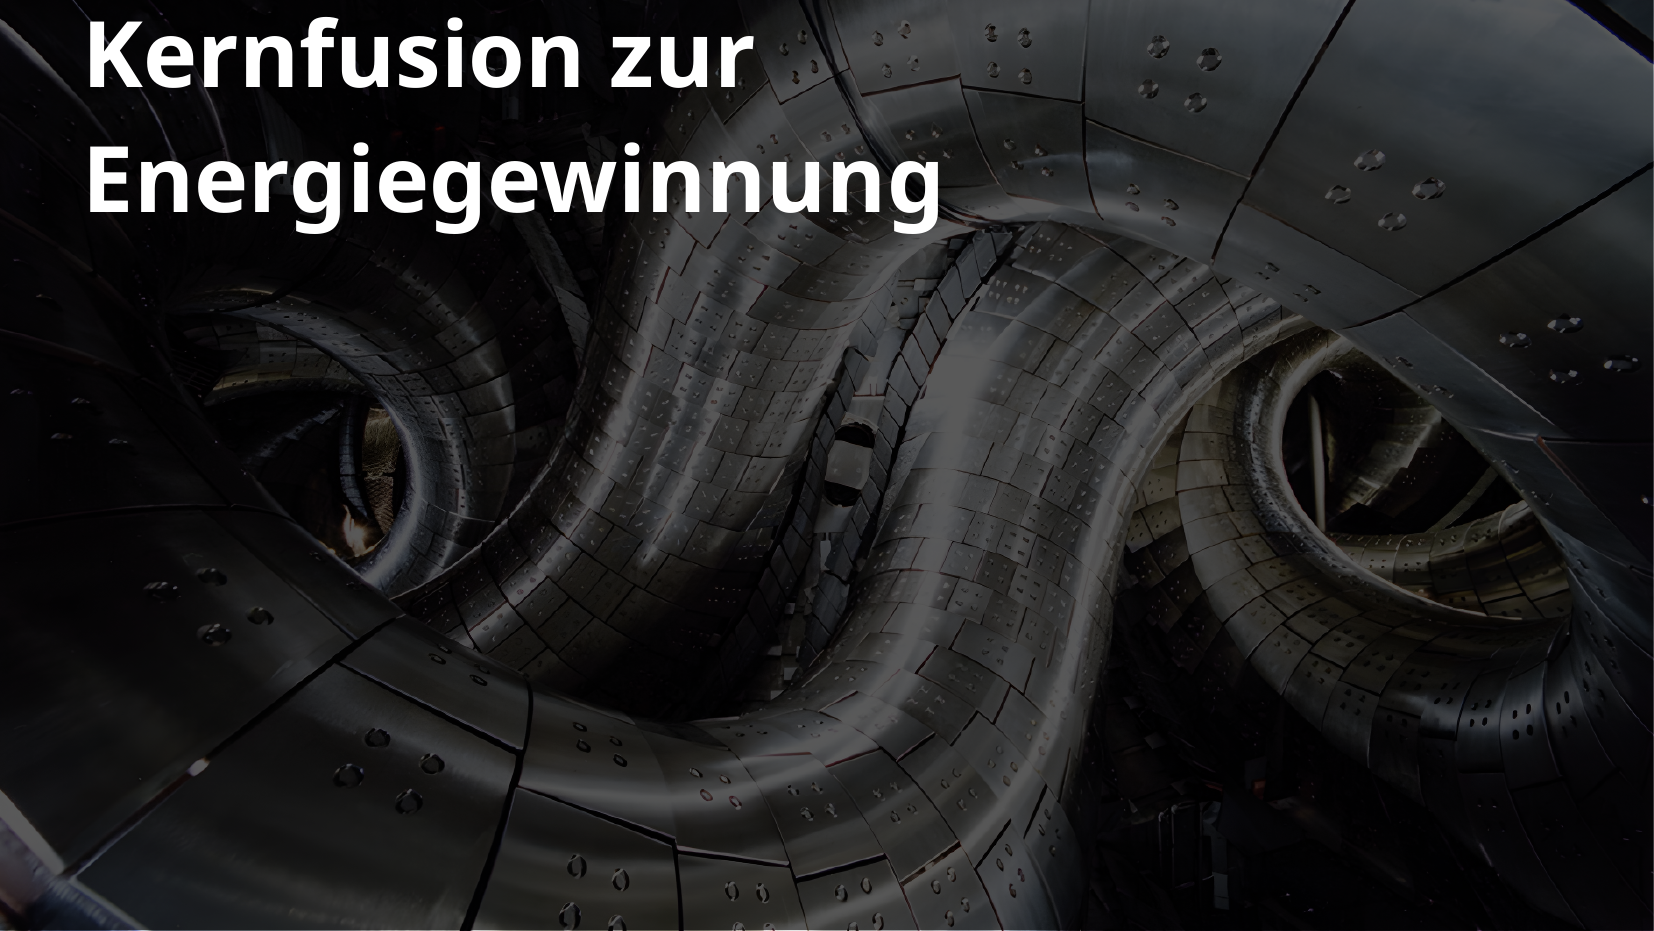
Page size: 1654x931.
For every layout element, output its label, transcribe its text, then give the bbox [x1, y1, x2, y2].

title Kernfusion zur Energiegewinnung [82, 37, 1571, 193]
text_box [0, 0, 1654, 931]
